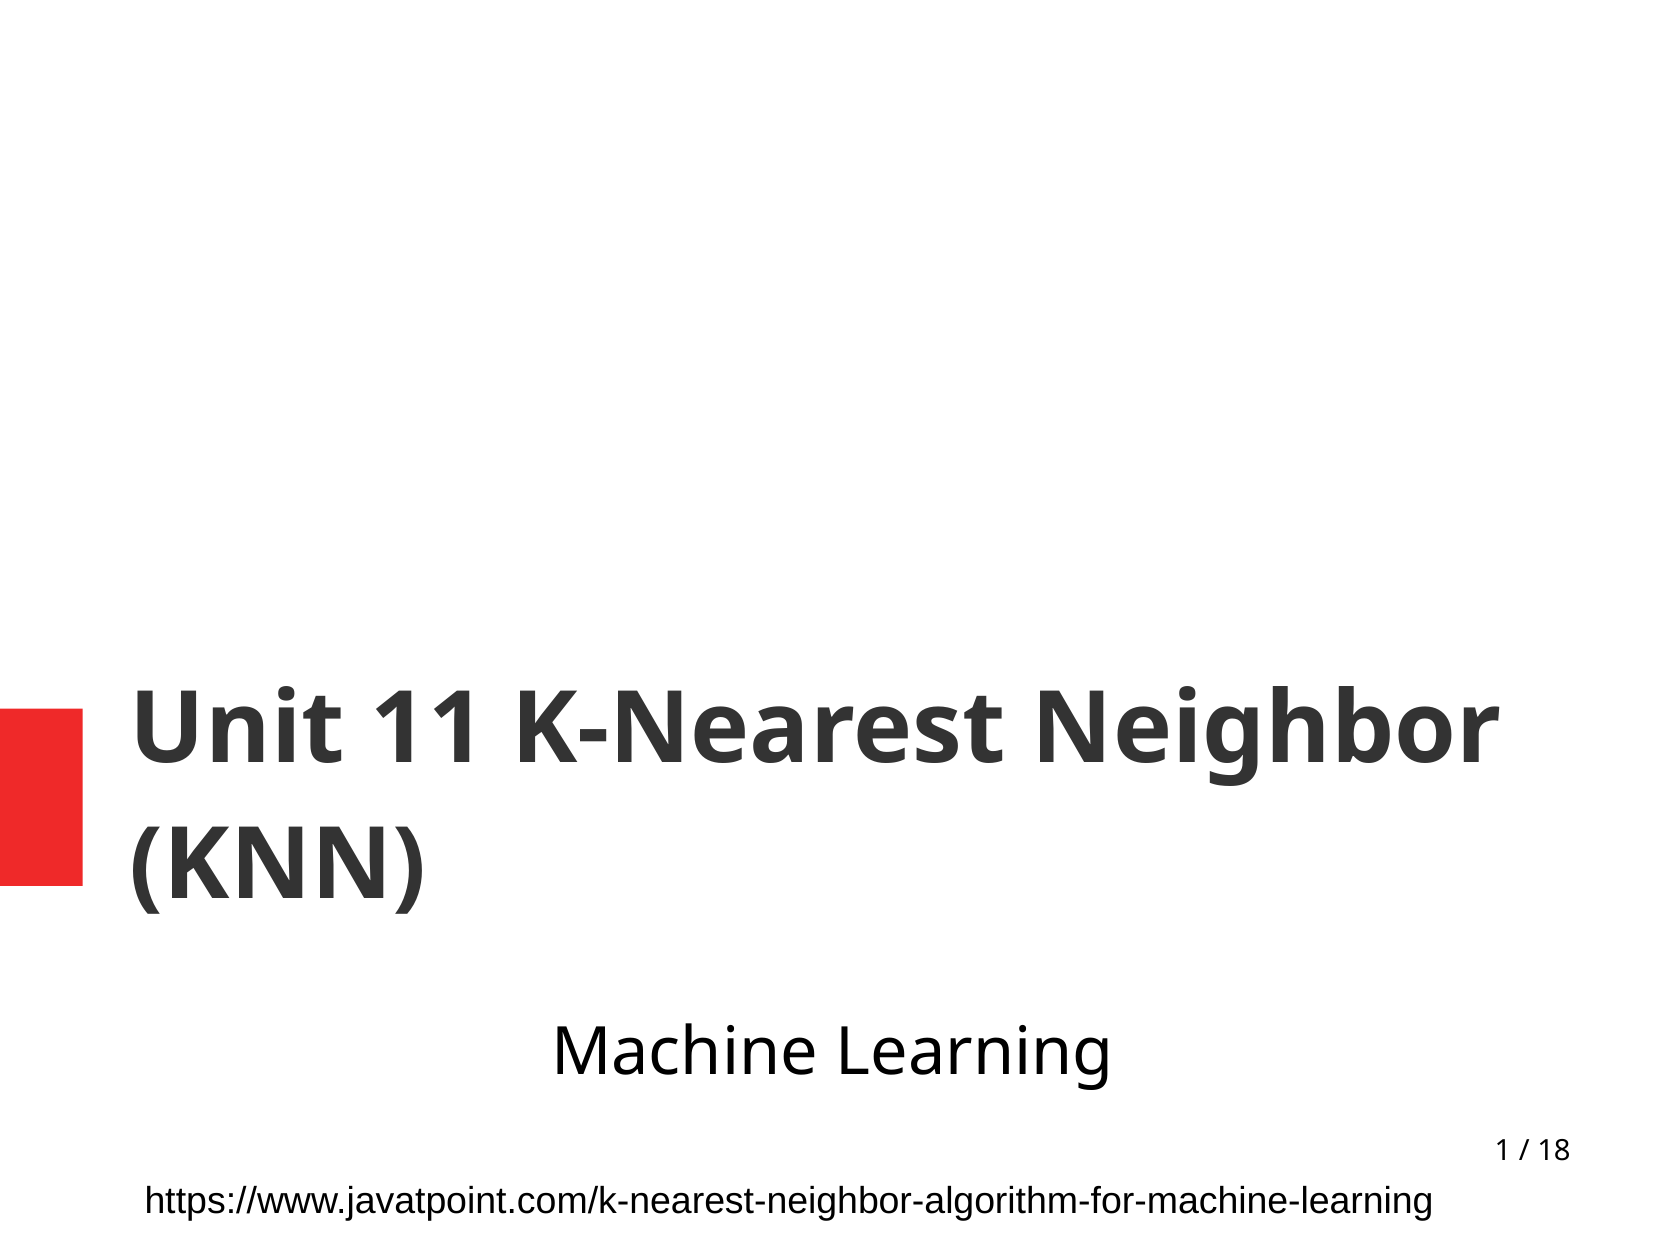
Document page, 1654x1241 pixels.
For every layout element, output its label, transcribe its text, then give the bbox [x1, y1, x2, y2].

text_box https://www.javatpoint.com/k-nearest-neighbor-algorithm-for-machine-learning [129, 1171, 1449, 1229]
subtitle Machine Learning [129, 968, 1536, 1130]
title Unit 11 K-Nearest Neighbor (KNN) [129, 655, 1536, 928]
